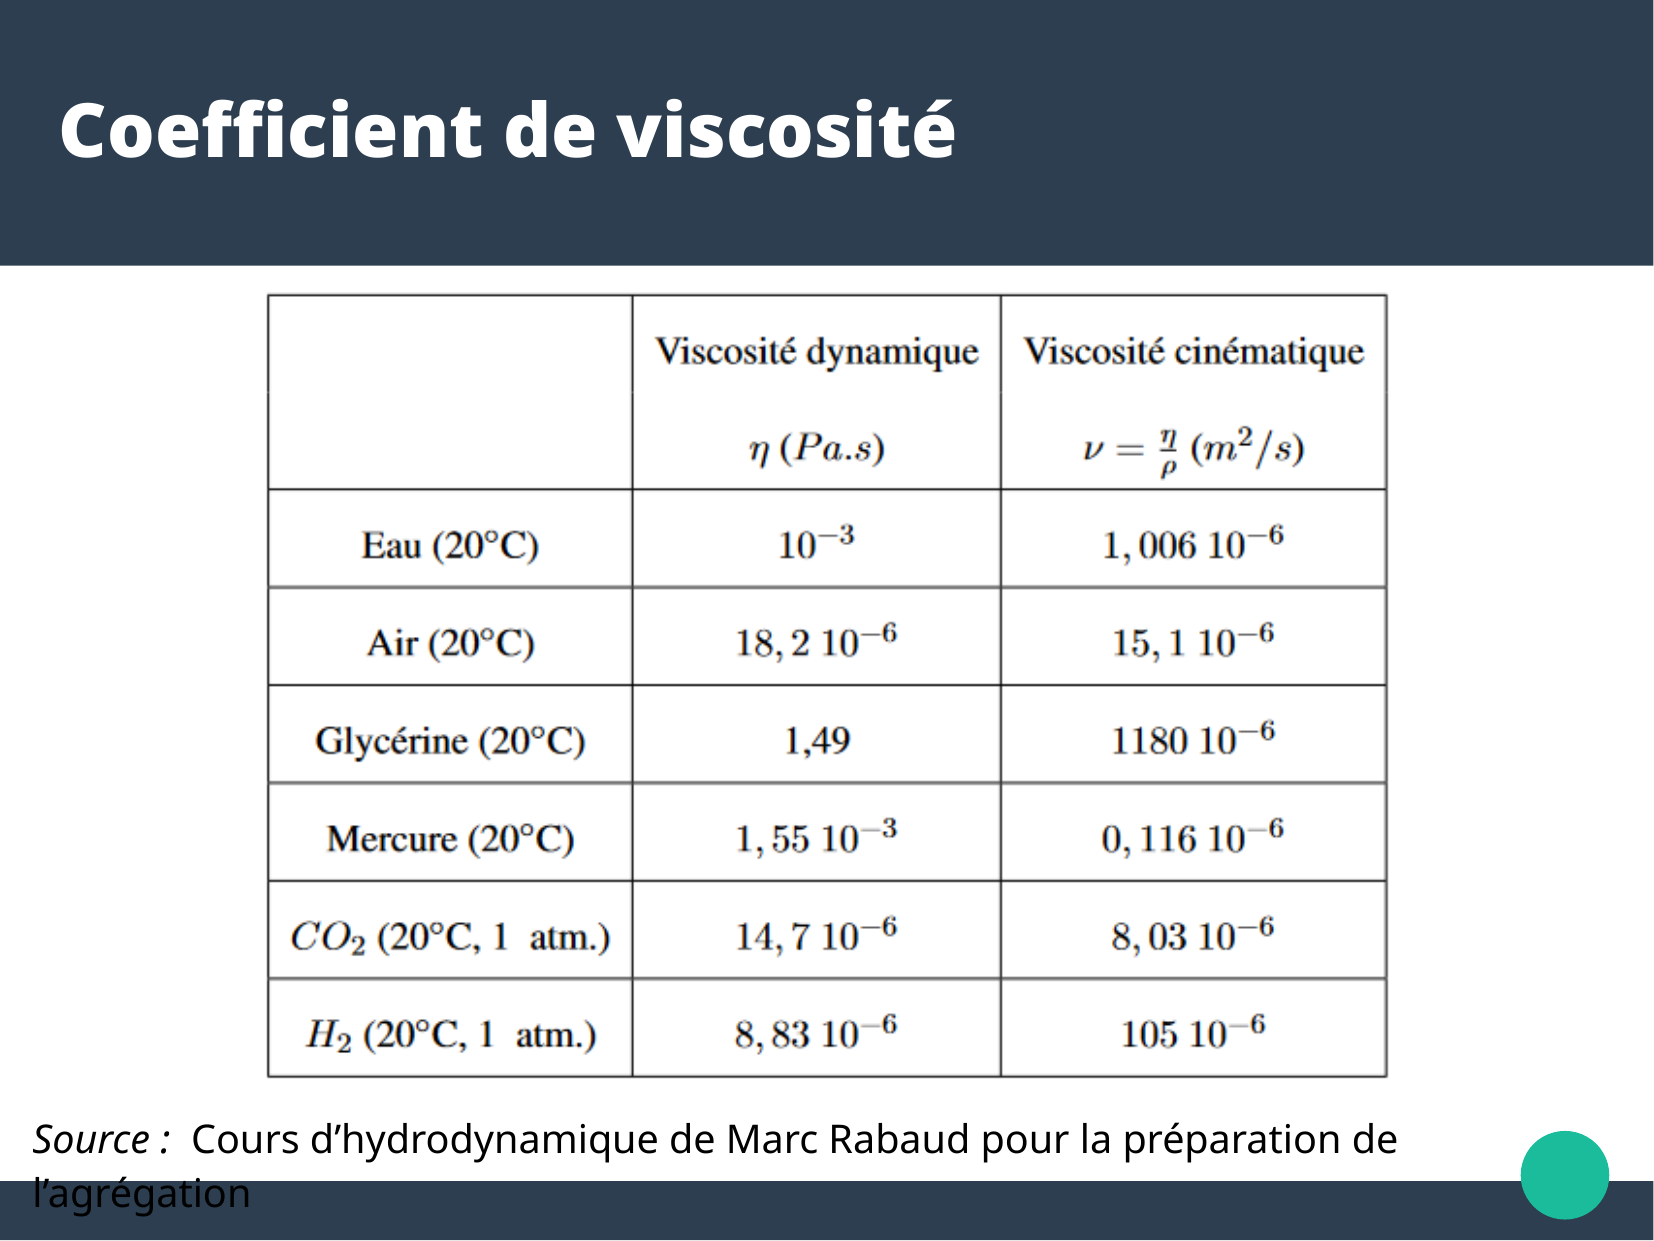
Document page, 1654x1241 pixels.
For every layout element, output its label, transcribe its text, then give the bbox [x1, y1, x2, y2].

text_box Source : Cours d’hydrodynamique de Marc Rabaud pour la préparation de l’agrégation [17, 1104, 1495, 1204]
picture [256, 289, 1398, 1086]
title Coefficient de viscosité [59, 49, 1595, 207]
